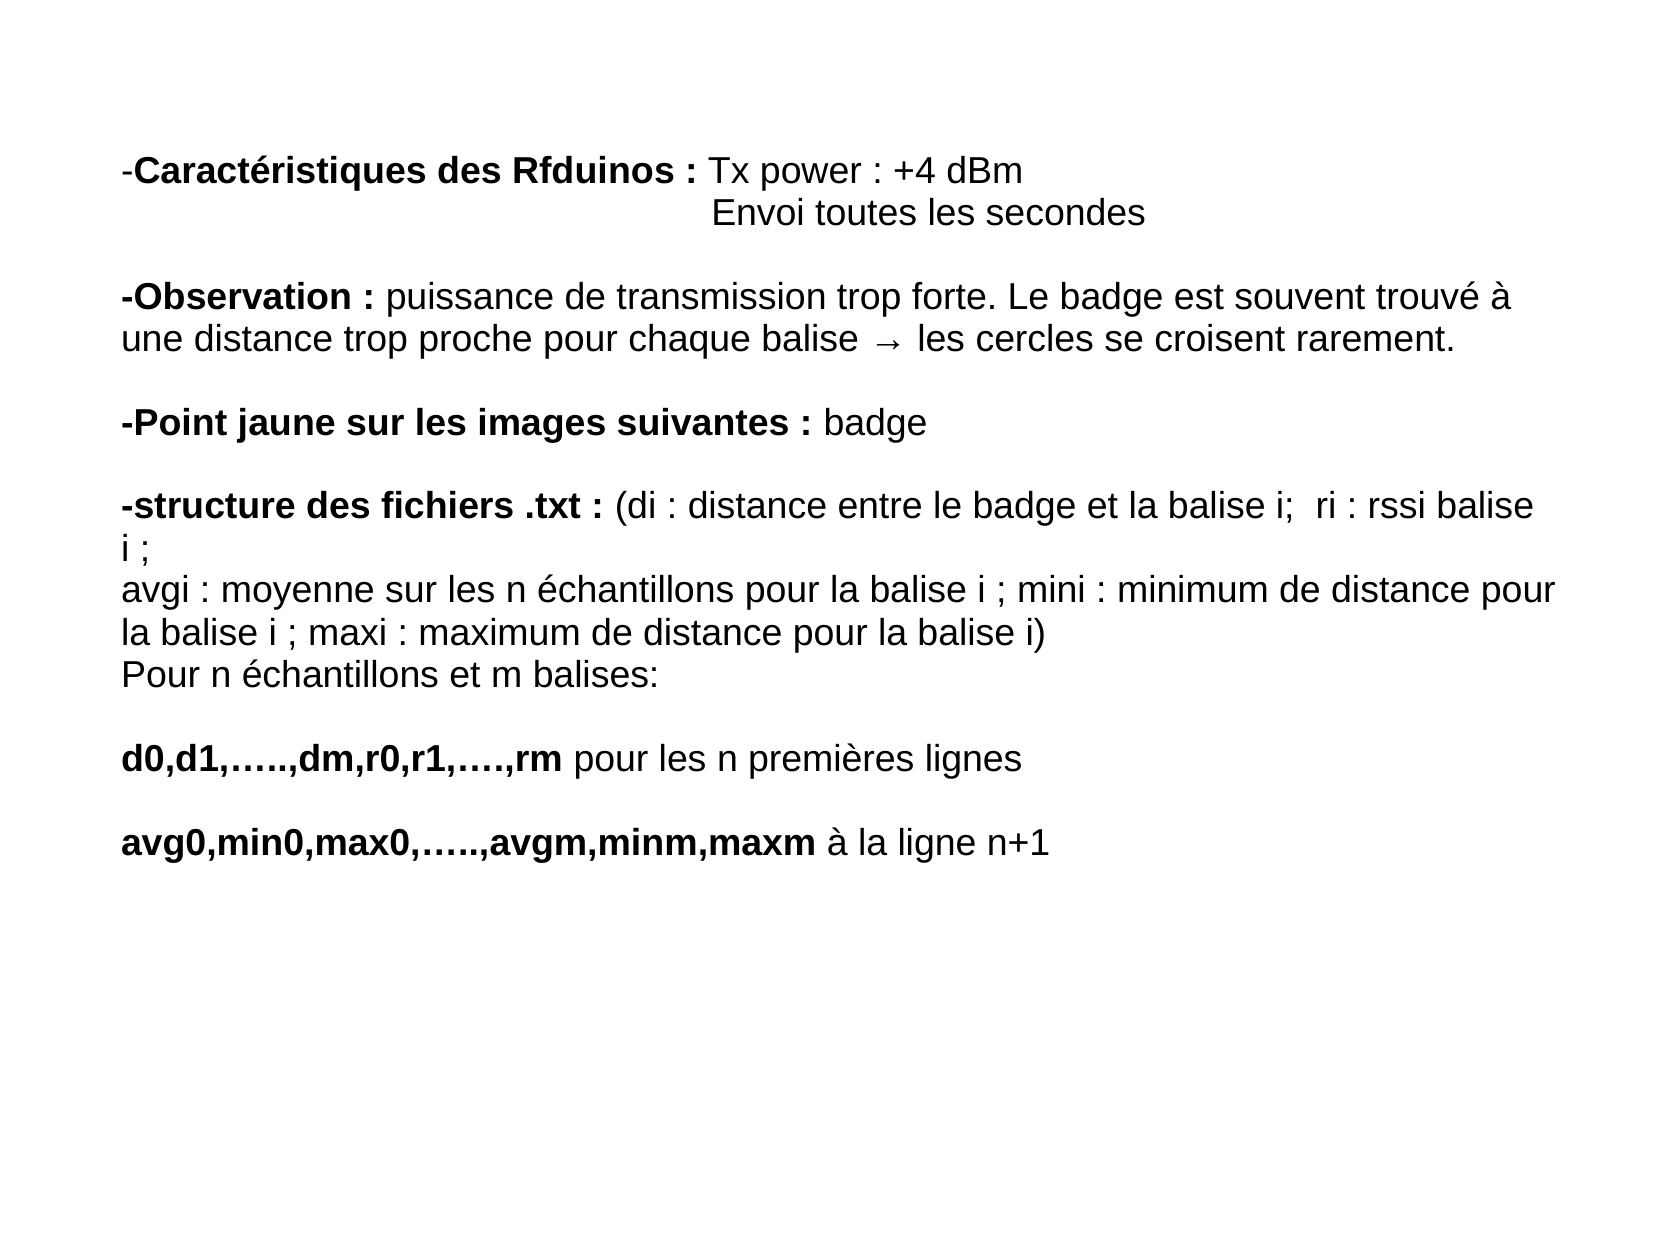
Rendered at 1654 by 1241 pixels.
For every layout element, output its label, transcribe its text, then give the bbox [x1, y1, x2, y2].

text_box -Caractéristiques des Rfduinos : Tx power : +4 dBm Envoi toutes les secondes -Observation : puissance de transmission trop forte. Le badge est souvent trouvé à une distance trop proche pour chaque balise → les cercles se croisent rarement. -Point jaune sur les images suivantes : badge -structure des fichiers .txt : (di : distance entre le badge et la balise i; ri : rssi balise i ; avgi : moyenne sur les n échantillons pour la balise i ; mini : minimum de distance pour la balise i ; maxi : maximum de distance pour la balise i) Pour n échantillons et m balises: d0,d1,…..,dm,r0,r1,….,rm pour les n premières lignes avg0,min0,max0,…..,avgm,minm,maxm à la ligne n+1 [106, 141, 1583, 1039]
